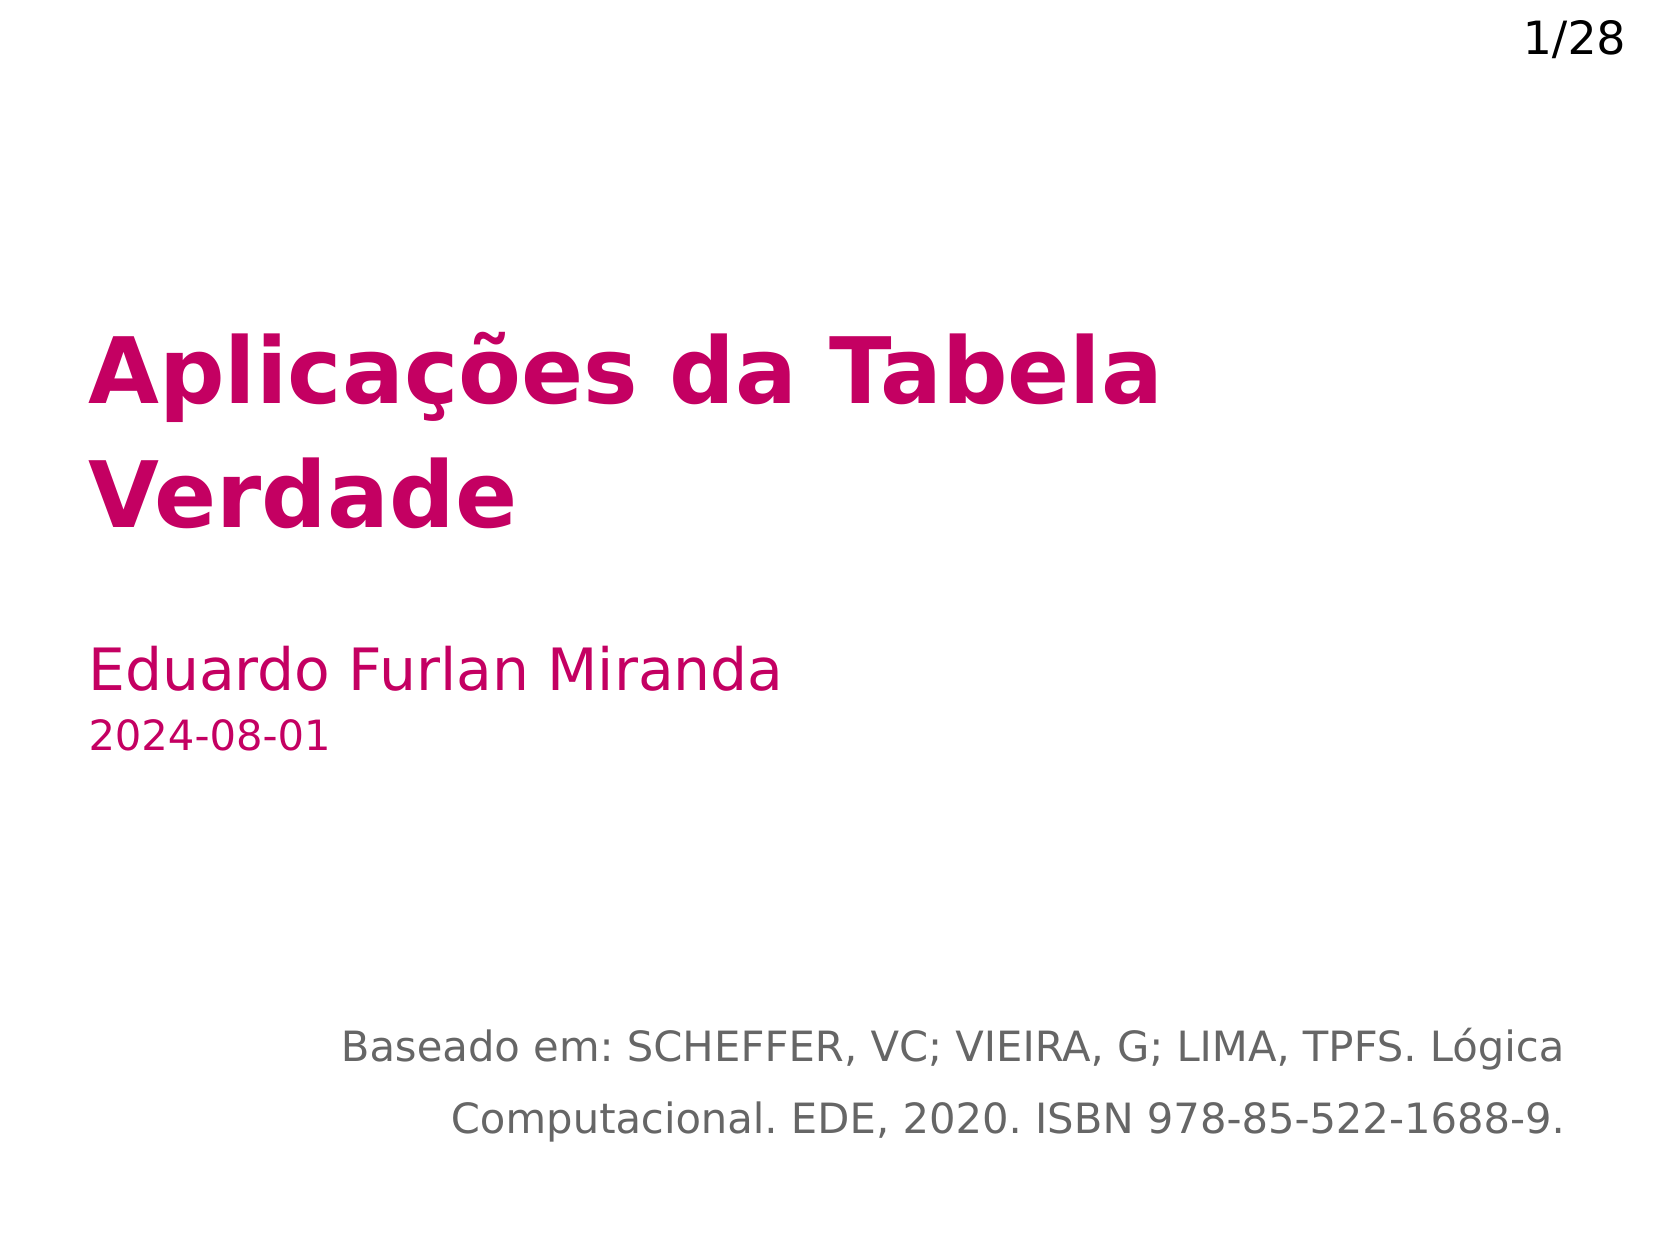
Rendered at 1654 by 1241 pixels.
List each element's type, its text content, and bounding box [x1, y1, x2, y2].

title Aplicações da Tabela Verdade Eduardo Furlan Miranda 2024-08-01 [88, 29, 1565, 1034]
list Baseado em: SCHEFFER, VC; VIEIRA, G; LIMA, TPFS. Lógica Computacional. EDE, 2020. ISBN 978-85-522-1688-9. [265, 998, 1565, 1211]
